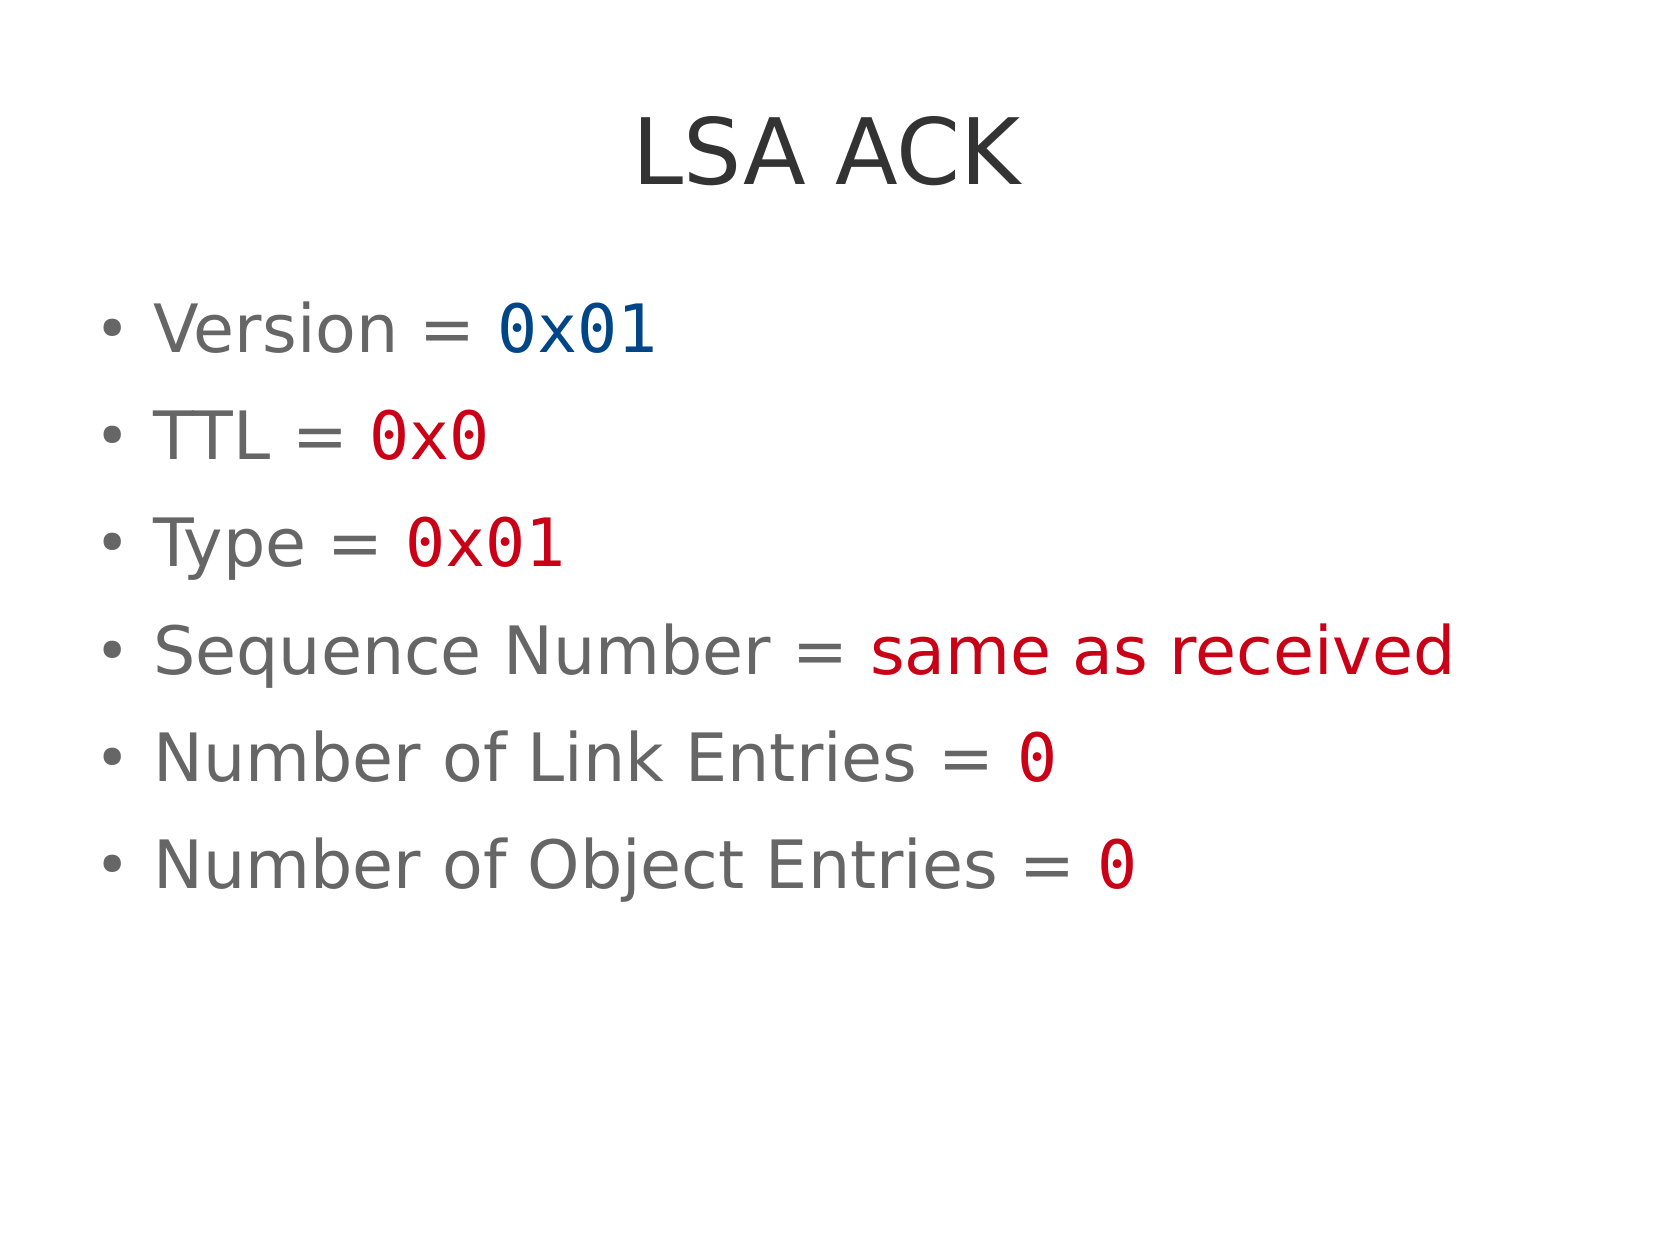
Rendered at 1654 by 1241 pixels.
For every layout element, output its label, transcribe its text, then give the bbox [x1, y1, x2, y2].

title LSA ACK [82, 56, 1571, 250]
list Version = 0x01 TTL = 0x0 Type = 0x01 Sequence Number = same as received Number of Link Entries = 0 Number of Object Entries = 0 [82, 290, 1571, 1109]
